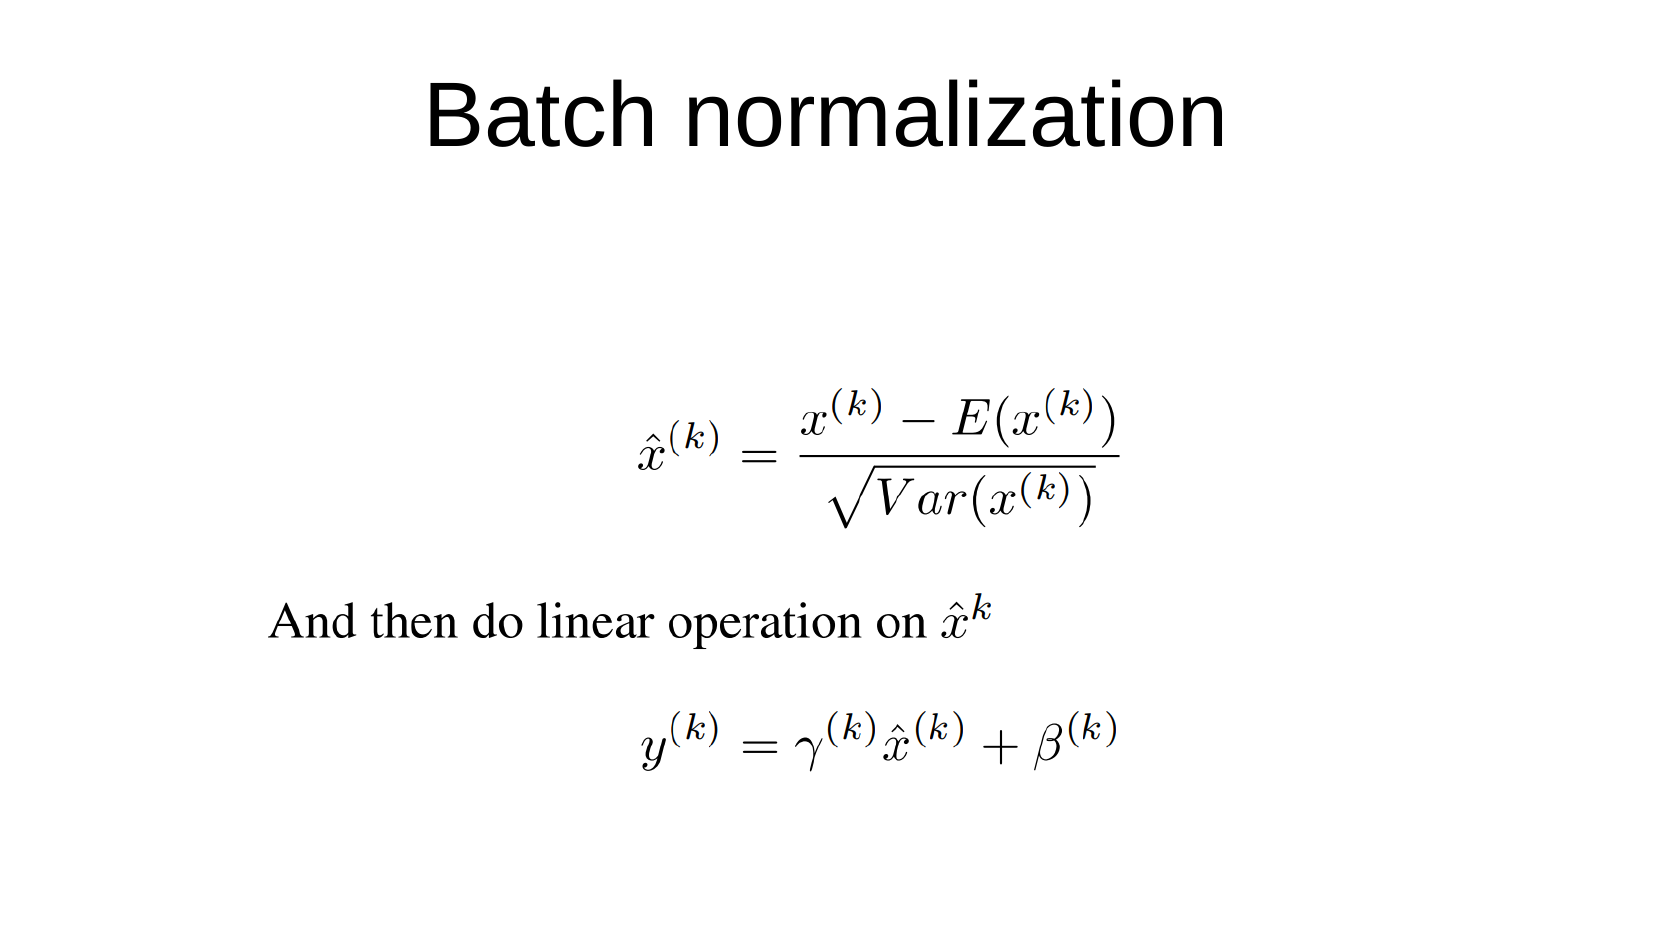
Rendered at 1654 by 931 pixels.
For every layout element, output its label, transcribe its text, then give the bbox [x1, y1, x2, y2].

title Batch normalization [82, 37, 1571, 193]
picture [225, 329, 1345, 870]
